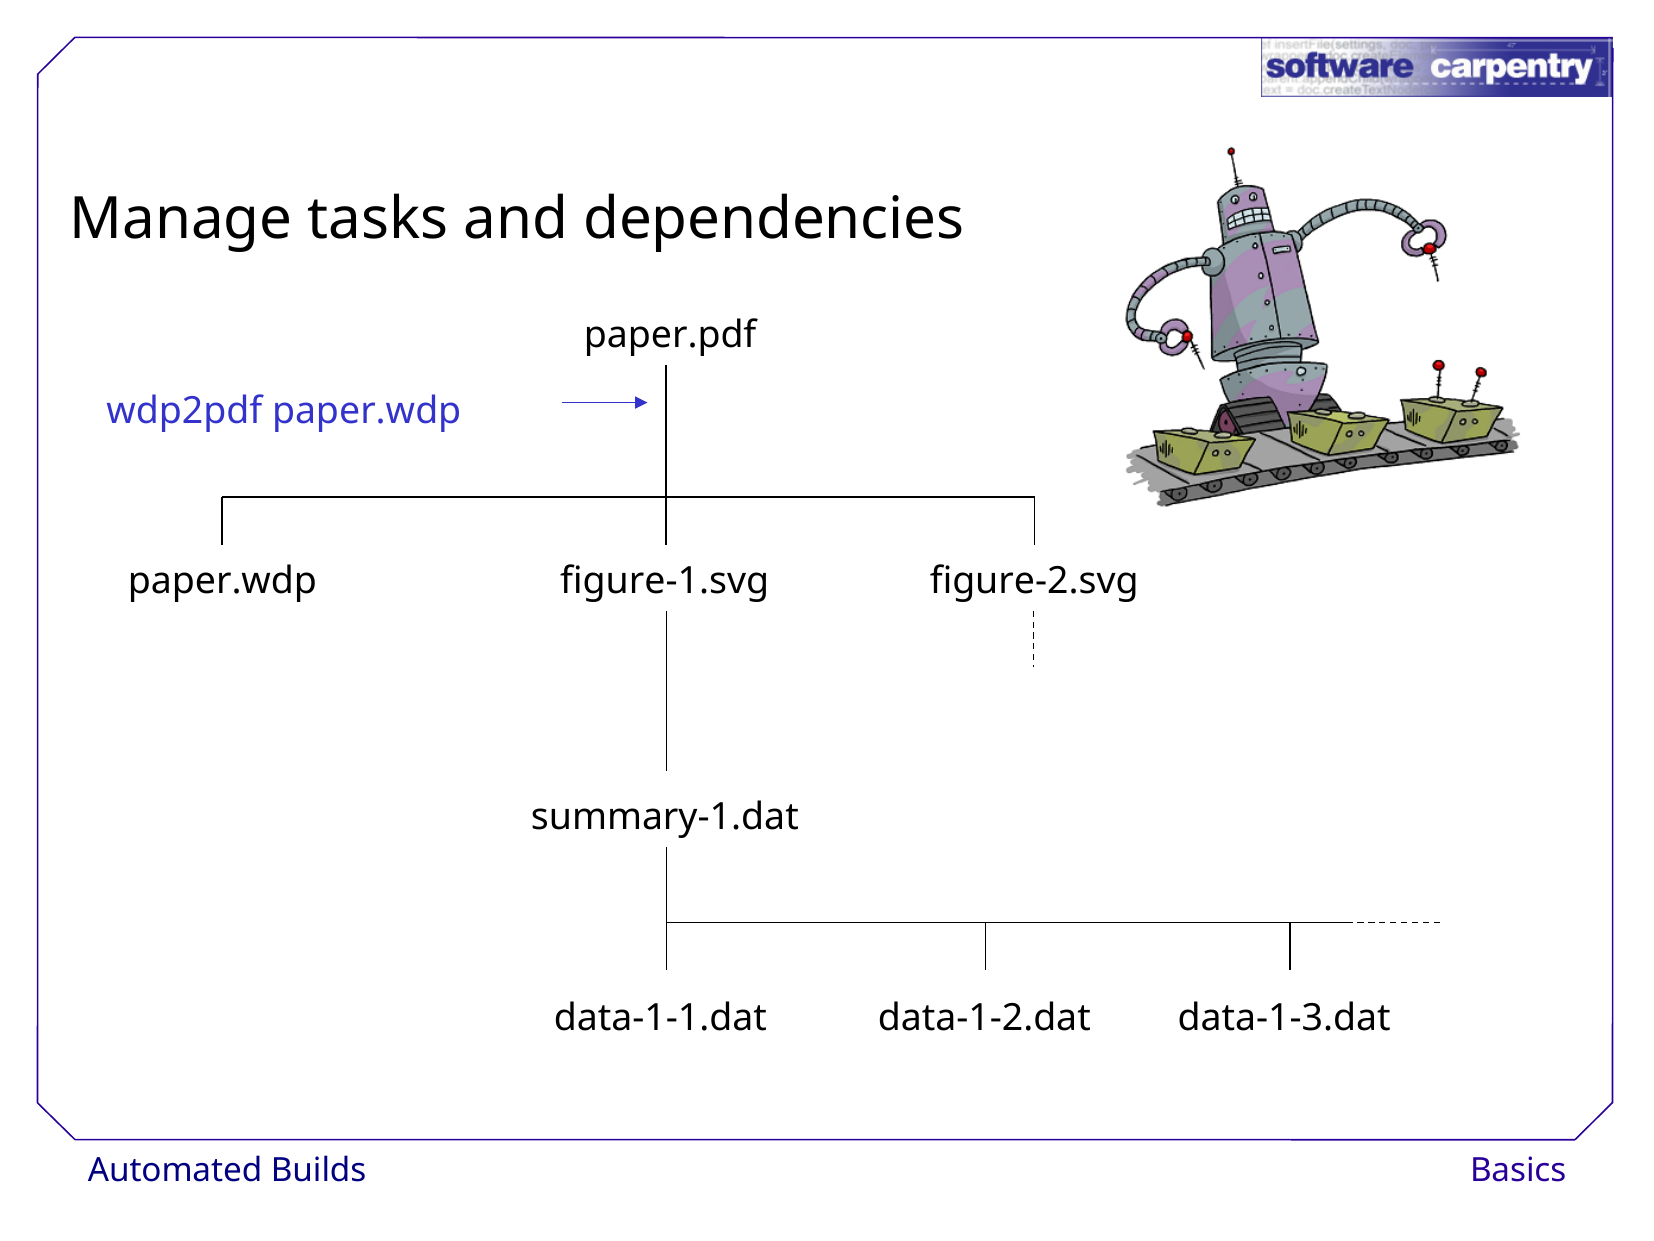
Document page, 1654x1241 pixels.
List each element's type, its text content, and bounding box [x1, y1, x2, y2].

picture [1110, 128, 1526, 522]
text_box data-1-2.dat [788, 962, 1181, 1046]
text_box paper.pdf [633, 329, 645, 345]
text_box Manage tasks and dependencies [54, 138, 1110, 259]
text_box data-1-1.dat [464, 962, 788, 1046]
text_box paper.pdf [589, 329, 601, 345]
text_box figure-2.svg [839, 525, 1229, 609]
text_box summary-1.dat [441, 761, 889, 845]
text_box figure-1.svg [470, 525, 839, 609]
text_box data-1-3.dat [1181, 962, 1481, 1046]
text_box paper.pdf [494, 279, 847, 363]
text_box wdp2pdf paper.wdp [91, 355, 637, 439]
picture [1261, 39, 1613, 97]
text_box paper.wdp [38, 525, 408, 609]
